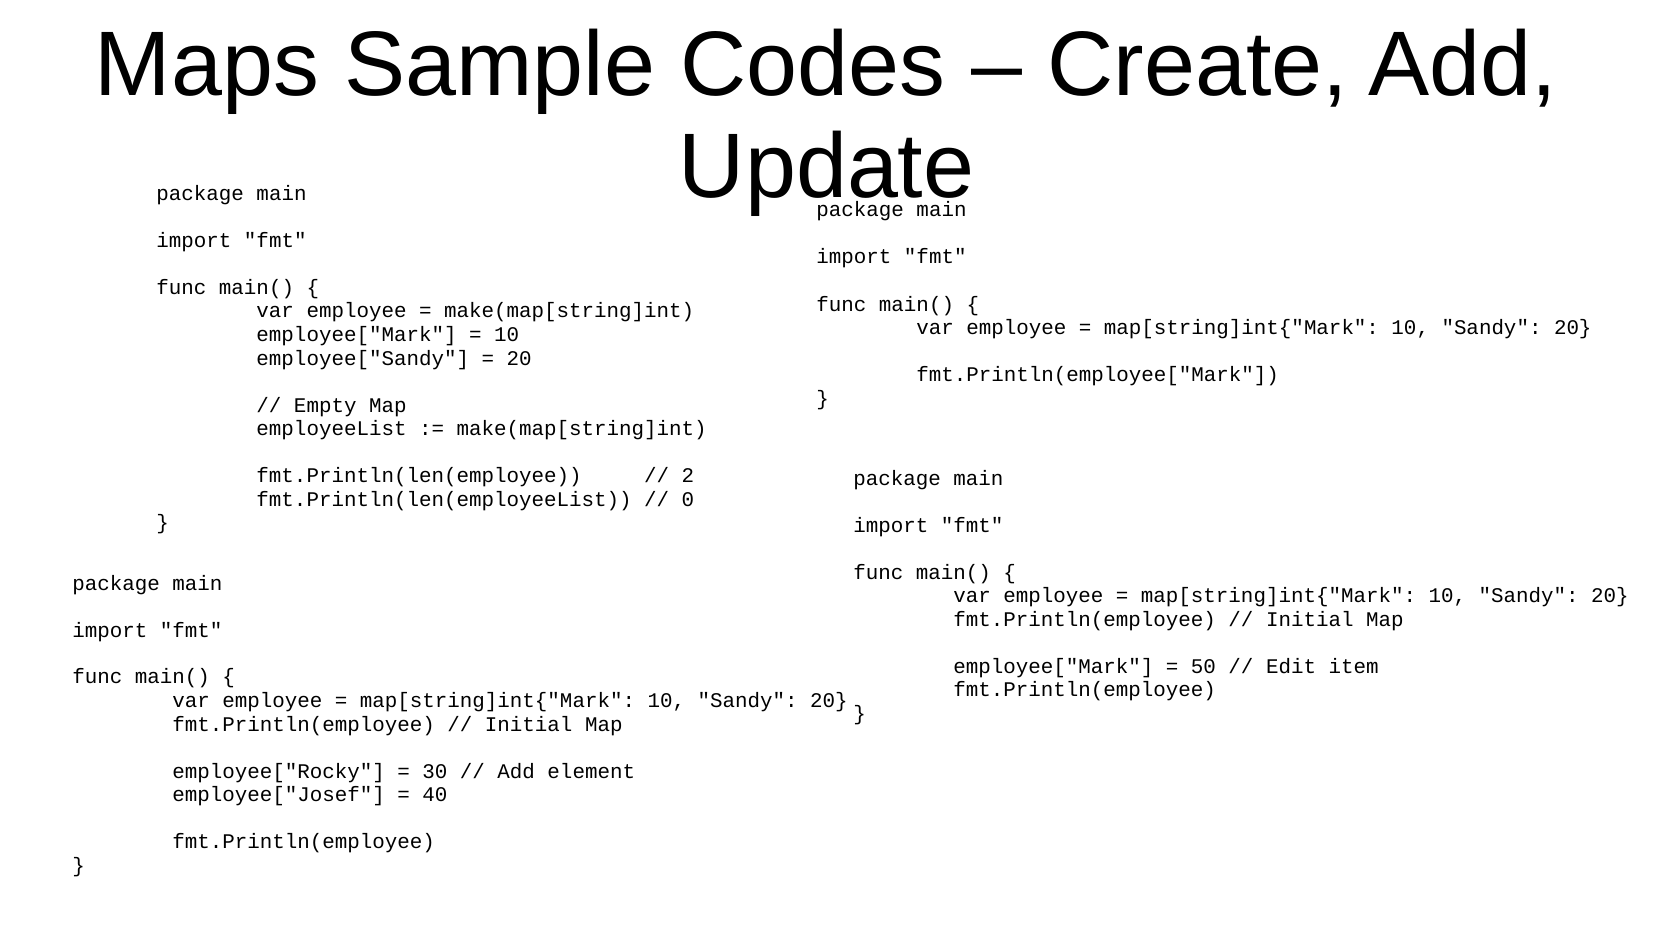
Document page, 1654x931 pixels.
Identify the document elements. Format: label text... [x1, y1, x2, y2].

title Maps Sample Codes – Create, Add, Update [82, 12, 1571, 218]
text_box package main import "fmt" func main() { var employee = map[string]int{"Mark": 10, "Sandy": 20} fmt.Println(employee["Mark"]) } [801, 192, 1607, 419]
text_box package main import "fmt" func main() { var employee = map[string]int{"Mark": 10, "Sandy": 20} fmt.Println(employee) // Initial Map employee["Mark"] = 50 // Edit item fmt.Println(employee) } [838, 460, 1644, 735]
text_box package main import "fmt" func main() { var employee = make(map[string]int) employee["Mark"] = 10 employee["Sandy"] = 20 // Empty Map employeeList := make(map[string]int) fmt.Println(len(employee)) // 2 fmt.Println(len(employeeList)) // 0 } [141, 175, 722, 565]
text_box package main import "fmt" func main() { var employee = map[string]int{"Mark": 10, "Sandy": 20} fmt.Println(employee) // Initial Map employee["Rocky"] = 30 // Add element employee["Josef"] = 40 fmt.Println(employee) } [57, 565, 863, 886]
